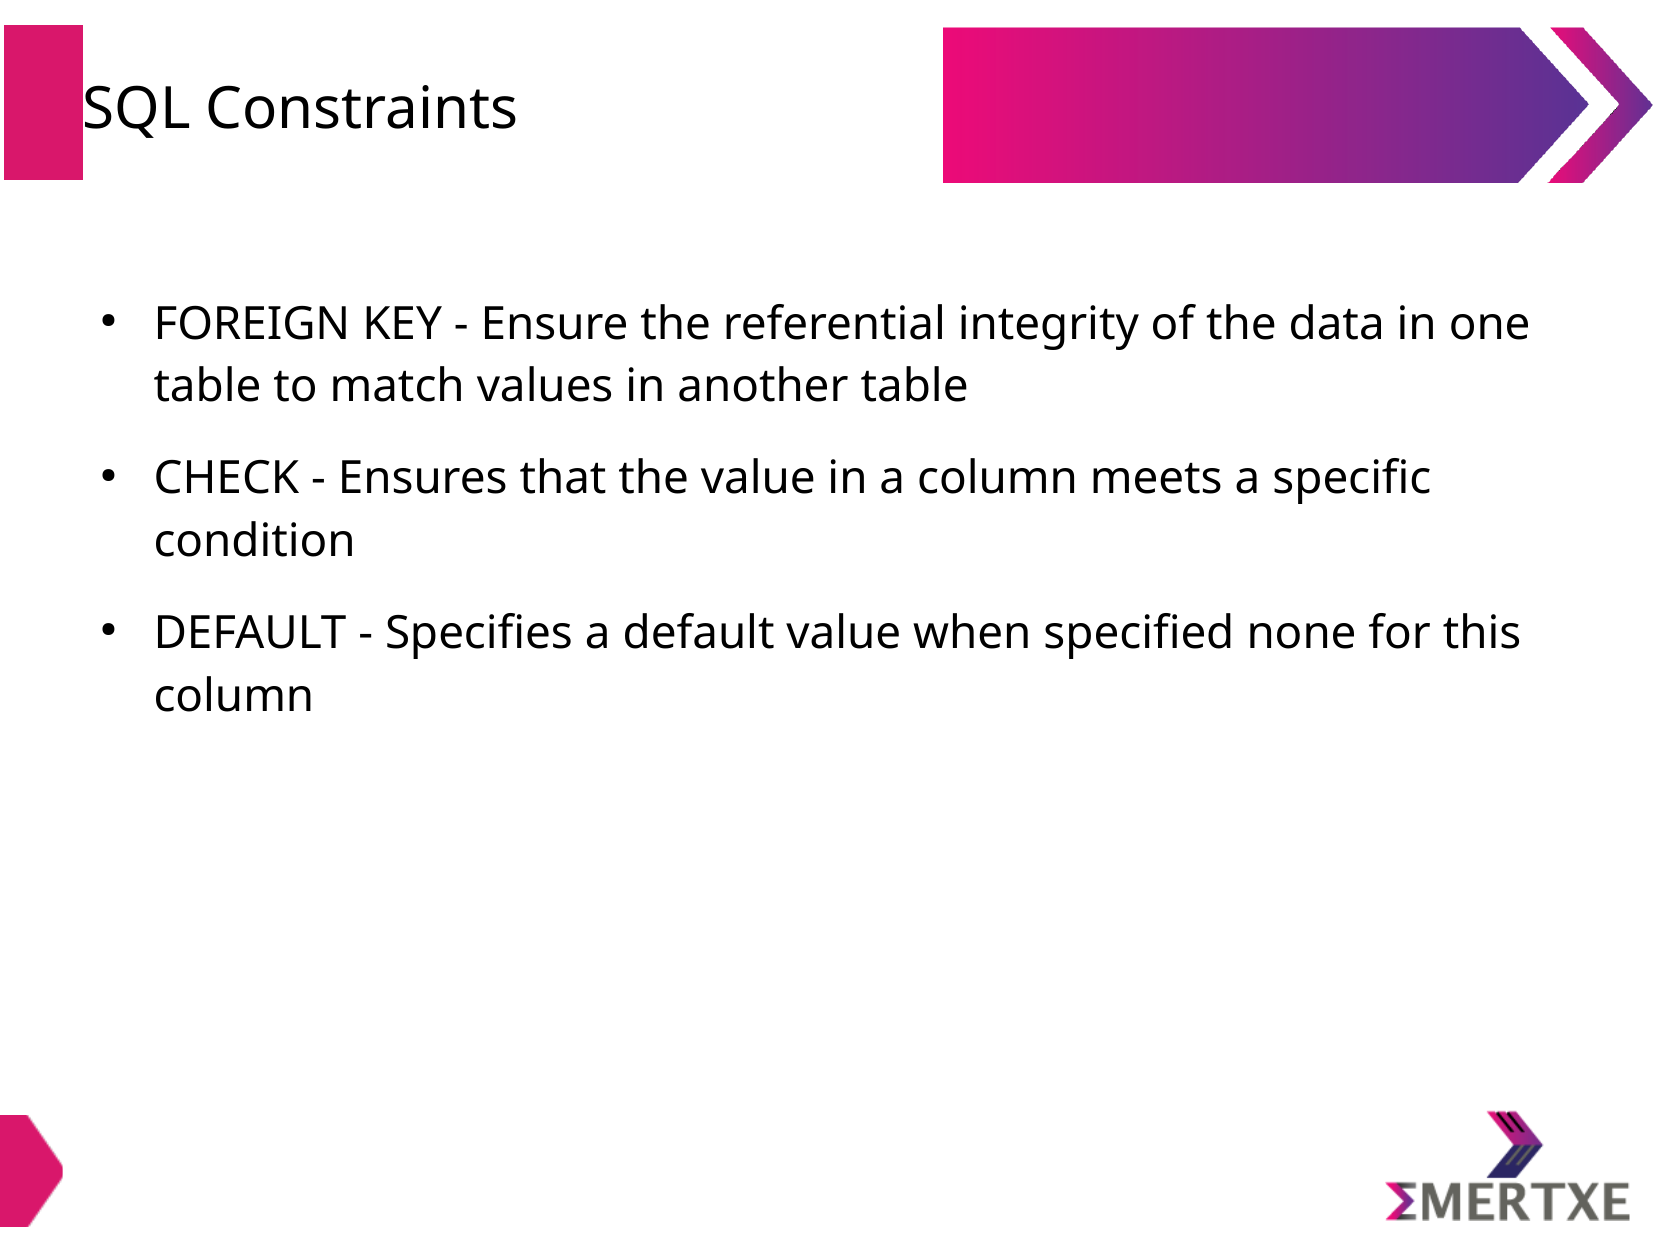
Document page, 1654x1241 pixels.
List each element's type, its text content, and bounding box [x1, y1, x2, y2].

title SQL Constraints [82, 2, 1571, 210]
picture [1571, 27, 1653, 183]
list FOREIGN KEY - Ensure the referential integrity of the data in one table to match values in another table CHECK - Ensures that the value in a column meets a specific condition DEFAULT - Specifies a default value when specified none for this column [82, 290, 1571, 1010]
picture [1385, 1107, 1631, 1221]
